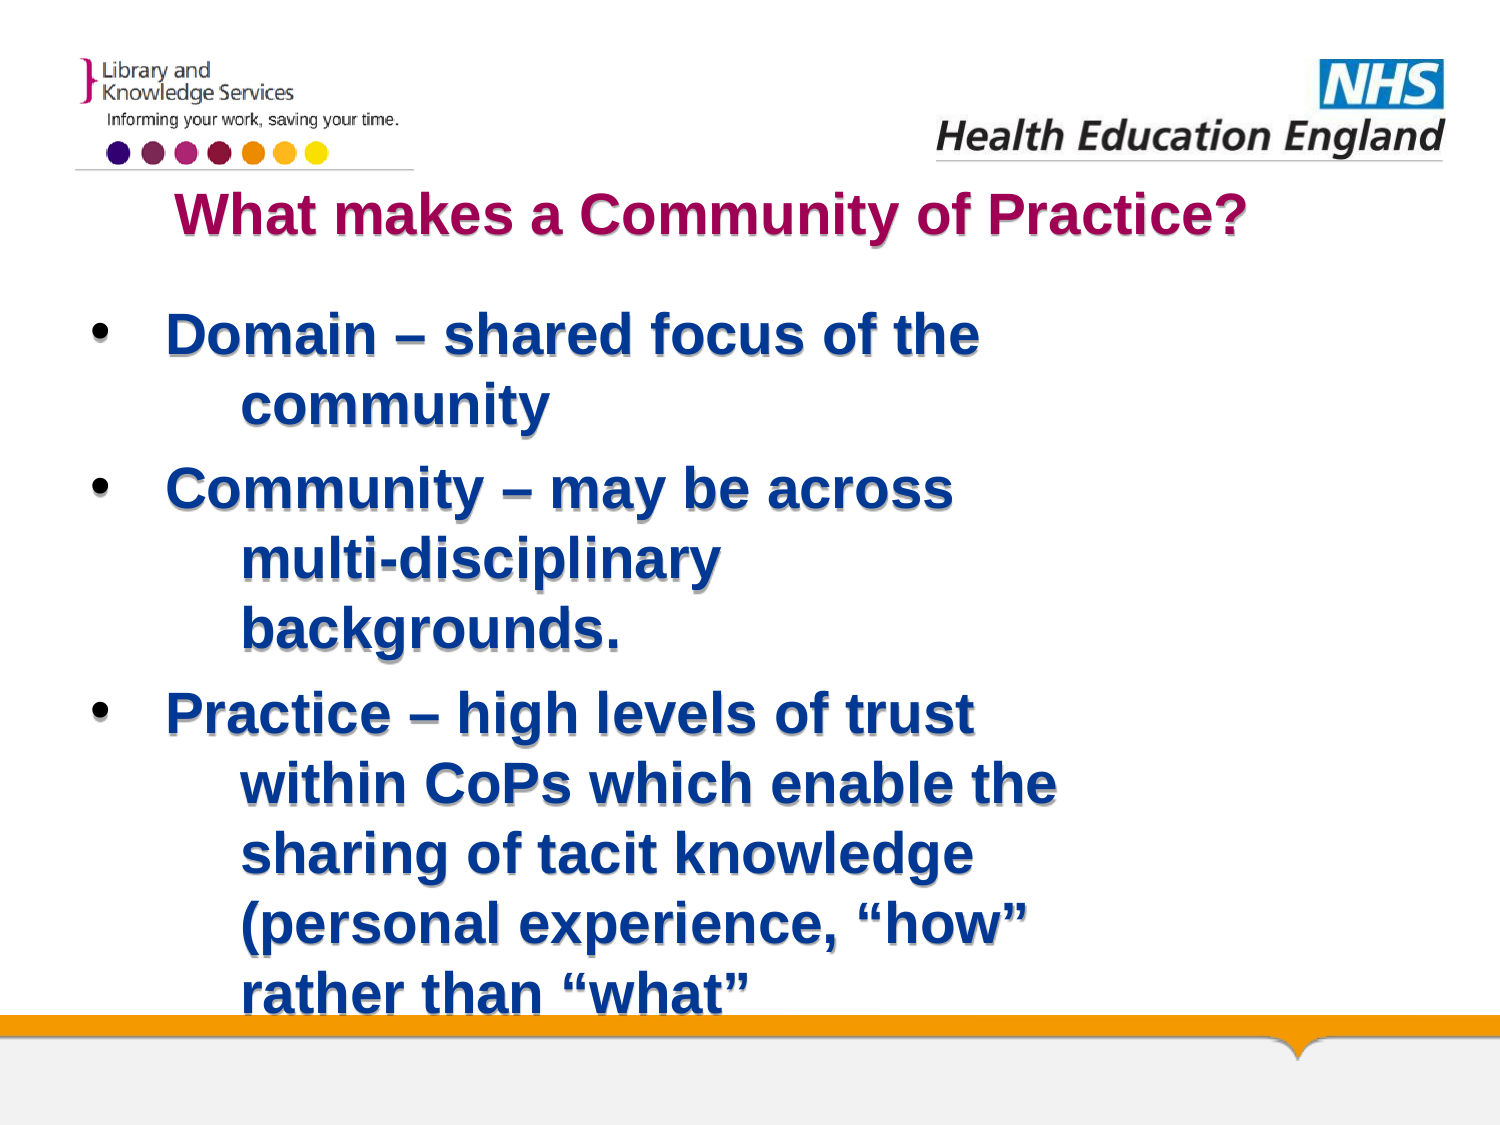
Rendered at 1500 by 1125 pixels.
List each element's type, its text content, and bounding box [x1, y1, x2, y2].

subtitle Domain – shared focus of the community Community – may be across multi-disciplinary backgrounds. Practice – high levels of trust within CoPs which enable the sharing of tacit knowledge (personal experience, “how” rather than “what” [75, 288, 1126, 384]
title What makes a Community of Practice? [75, 168, 1351, 280]
picture [75, 54, 416, 169]
